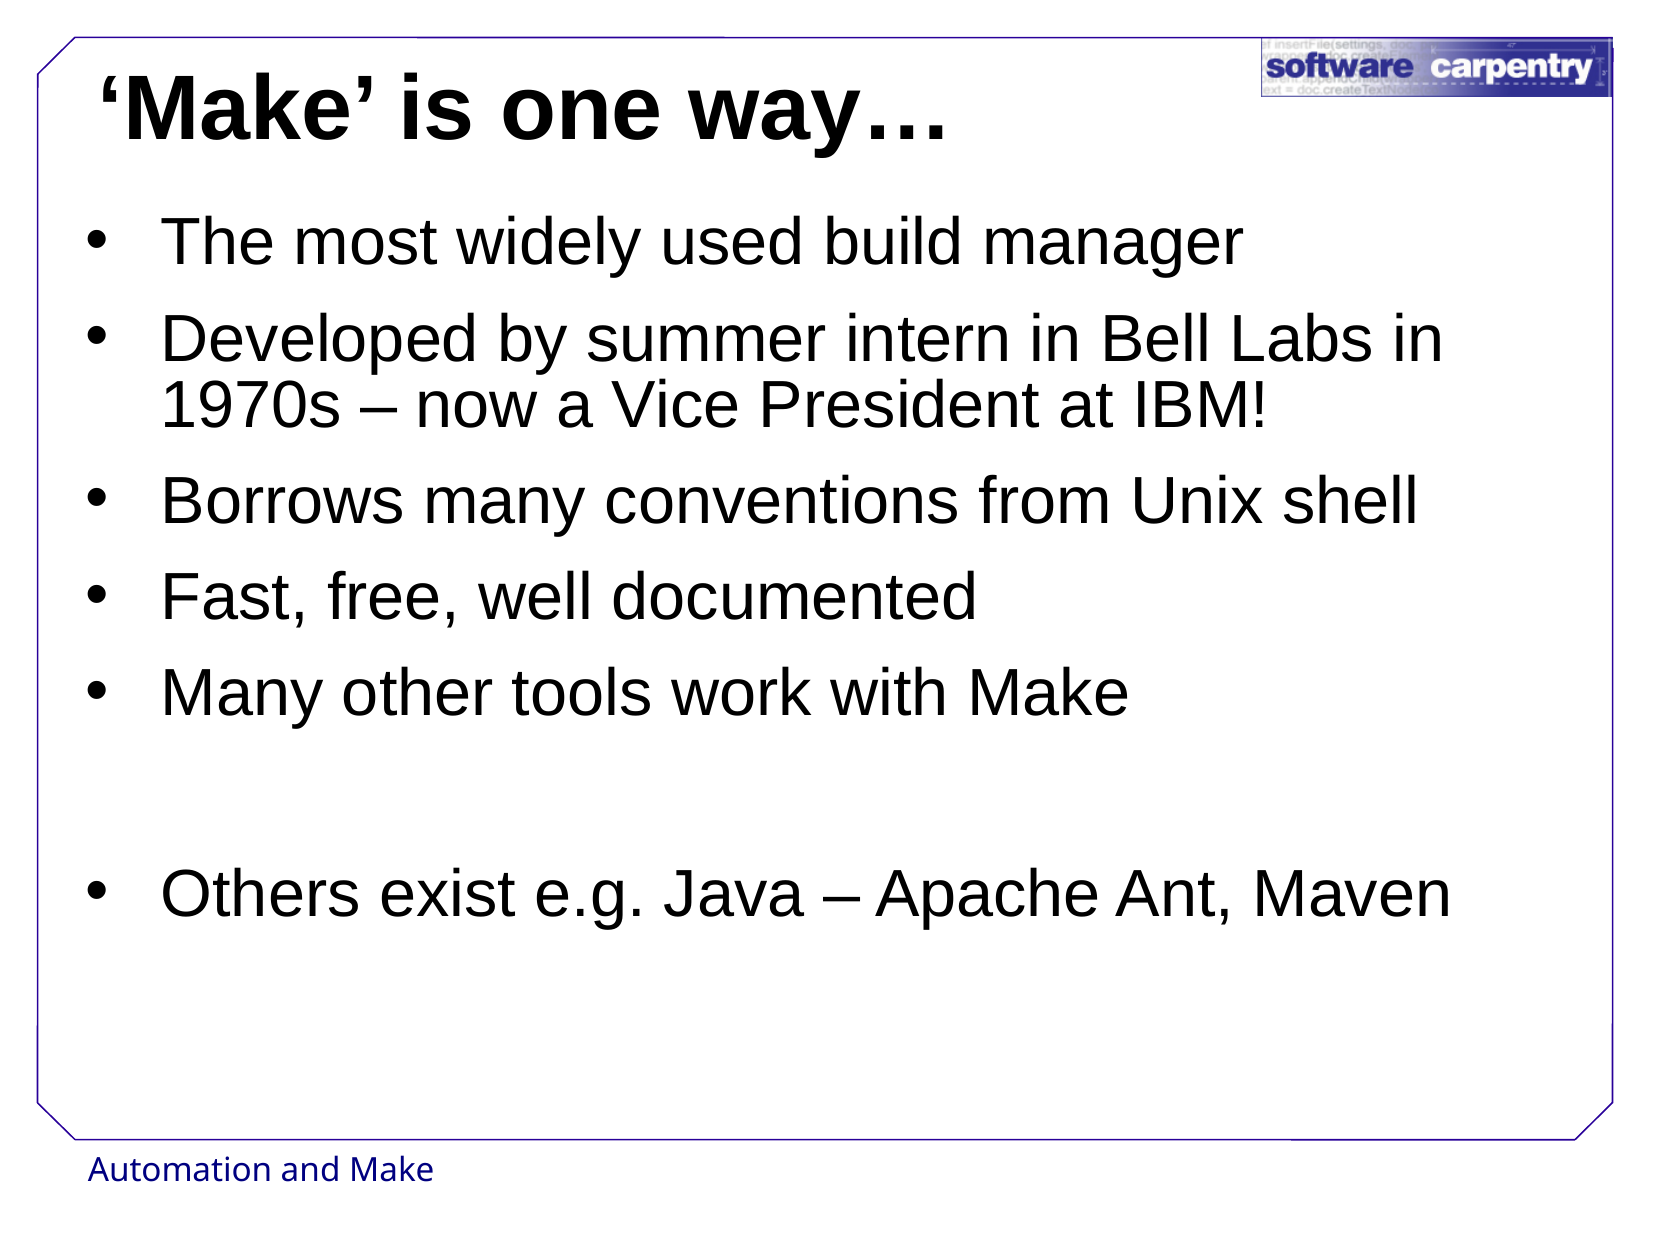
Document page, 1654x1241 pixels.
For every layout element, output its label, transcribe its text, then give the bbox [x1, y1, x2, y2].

title ‘Make’ is one way… [82, 49, 1572, 176]
picture [1261, 39, 1613, 97]
list The most widely used build manager Developed by summer intern in Bell Labs in 1970s – now a Vice President at IBM! Borrows many conventions from Unix shell Fast, free, well documented Many other tools work with Make Others exist e.g. Java – Apache Ant, Maven [70, 204, 1571, 1071]
